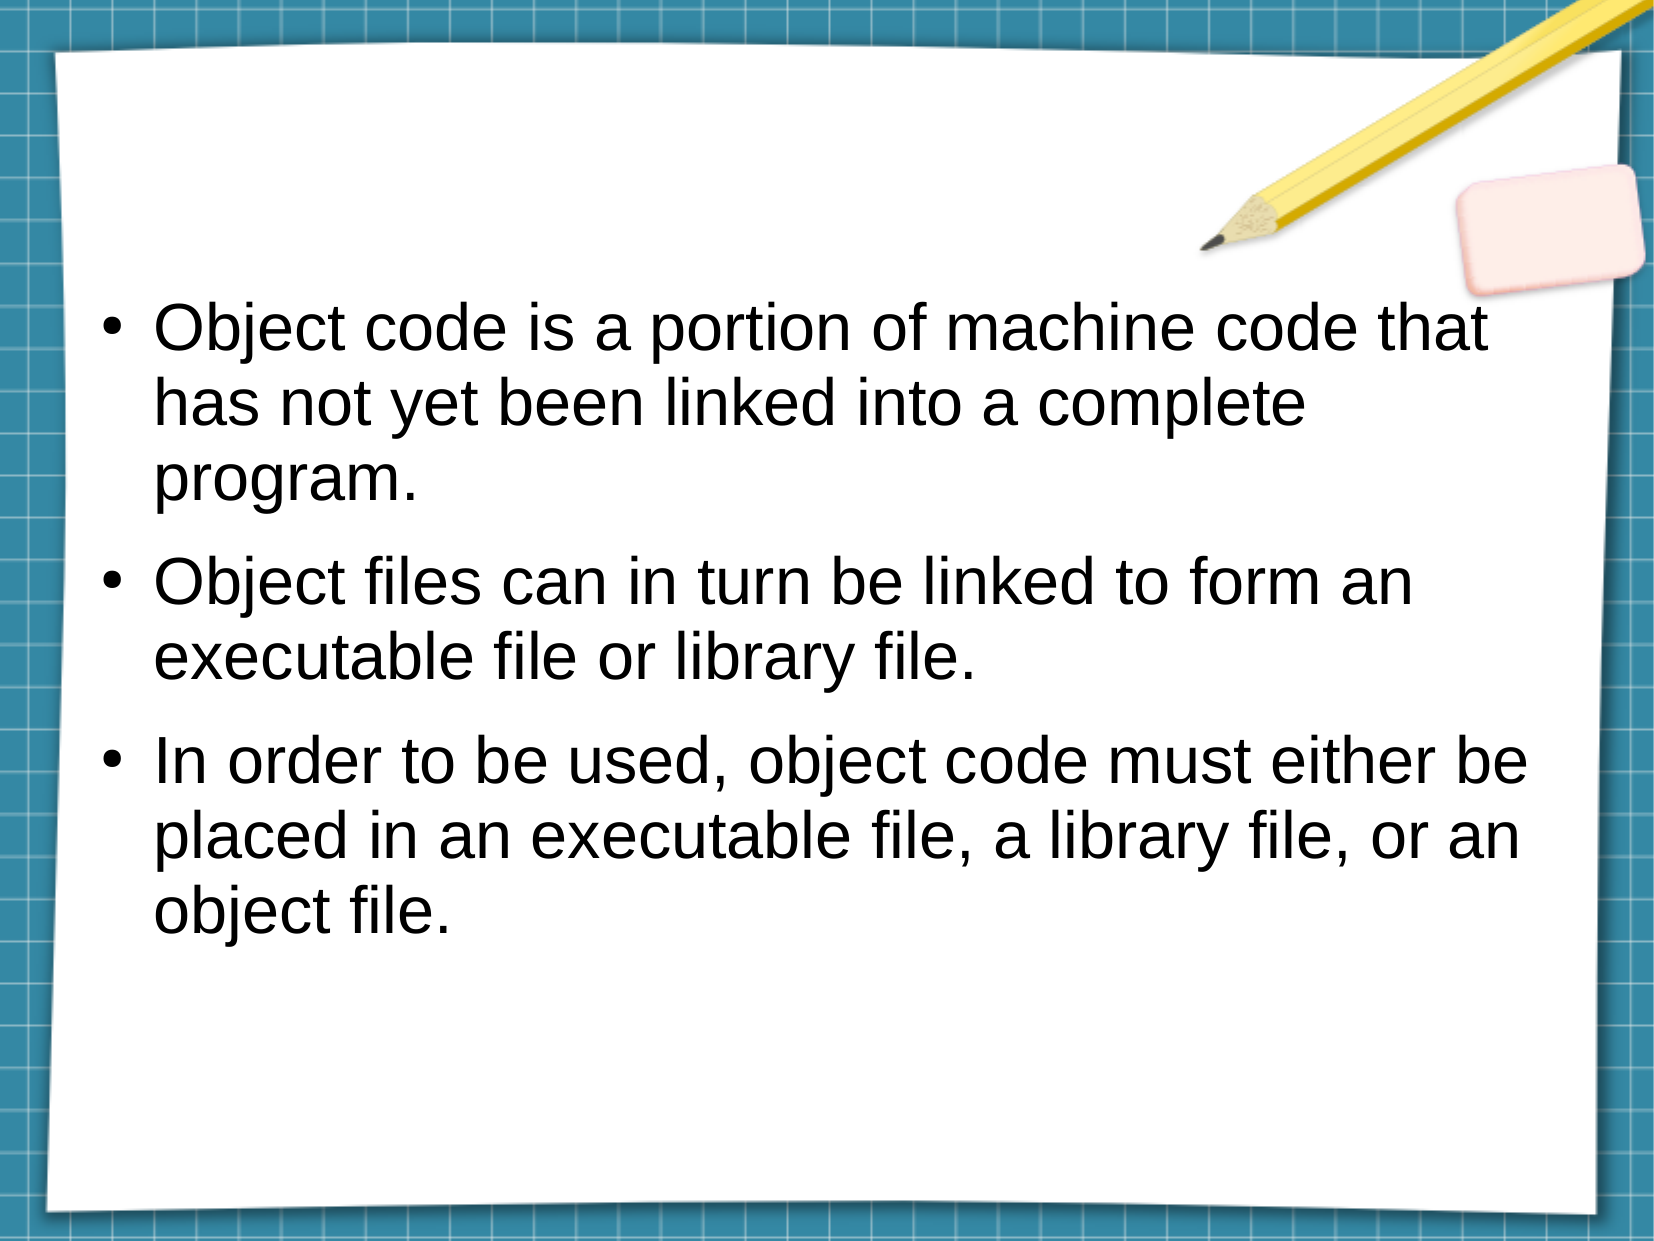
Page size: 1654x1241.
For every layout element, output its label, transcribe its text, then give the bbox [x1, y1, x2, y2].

list Object code is a portion of machine code that has not yet been linked into a complete program. Object files can in turn be linked to form an executable file or library file. In order to be used, object code must either be placed in an executable file, a library file, or an object file. [82, 290, 1571, 1010]
picture [0, 0, 1654, 1241]
